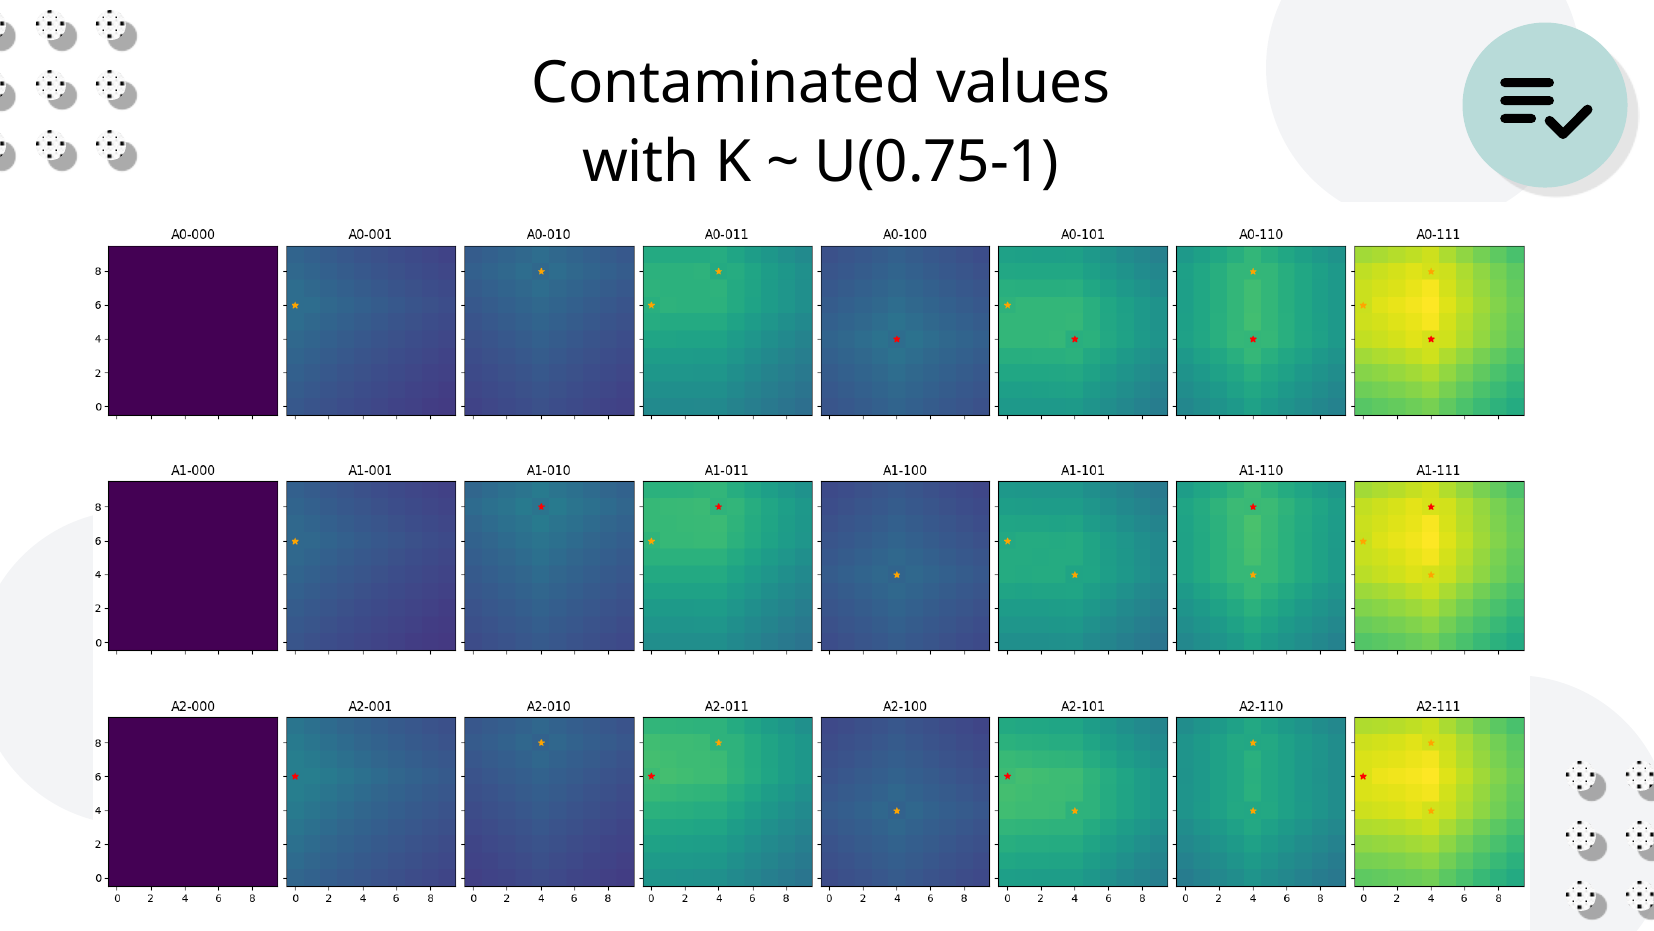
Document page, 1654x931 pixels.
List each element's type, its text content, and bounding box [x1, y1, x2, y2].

picture [1625, 880, 1654, 911]
picture [1625, 760, 1654, 791]
picture [1565, 760, 1596, 791]
picture [0, 73, 6, 98]
picture [93, 202, 1530, 930]
picture [1565, 820, 1596, 851]
picture [1625, 820, 1654, 851]
picture [35, 70, 66, 101]
picture [0, 13, 6, 38]
picture [35, 130, 67, 161]
picture [0, 133, 7, 158]
text_box [1462, 22, 1628, 188]
title Contaminated values with K ~ U(0.75-1) [76, 39, 1565, 199]
picture [1565, 880, 1596, 911]
picture [1489, 49, 1602, 162]
picture [95, 9, 126, 39]
picture [35, 10, 66, 41]
